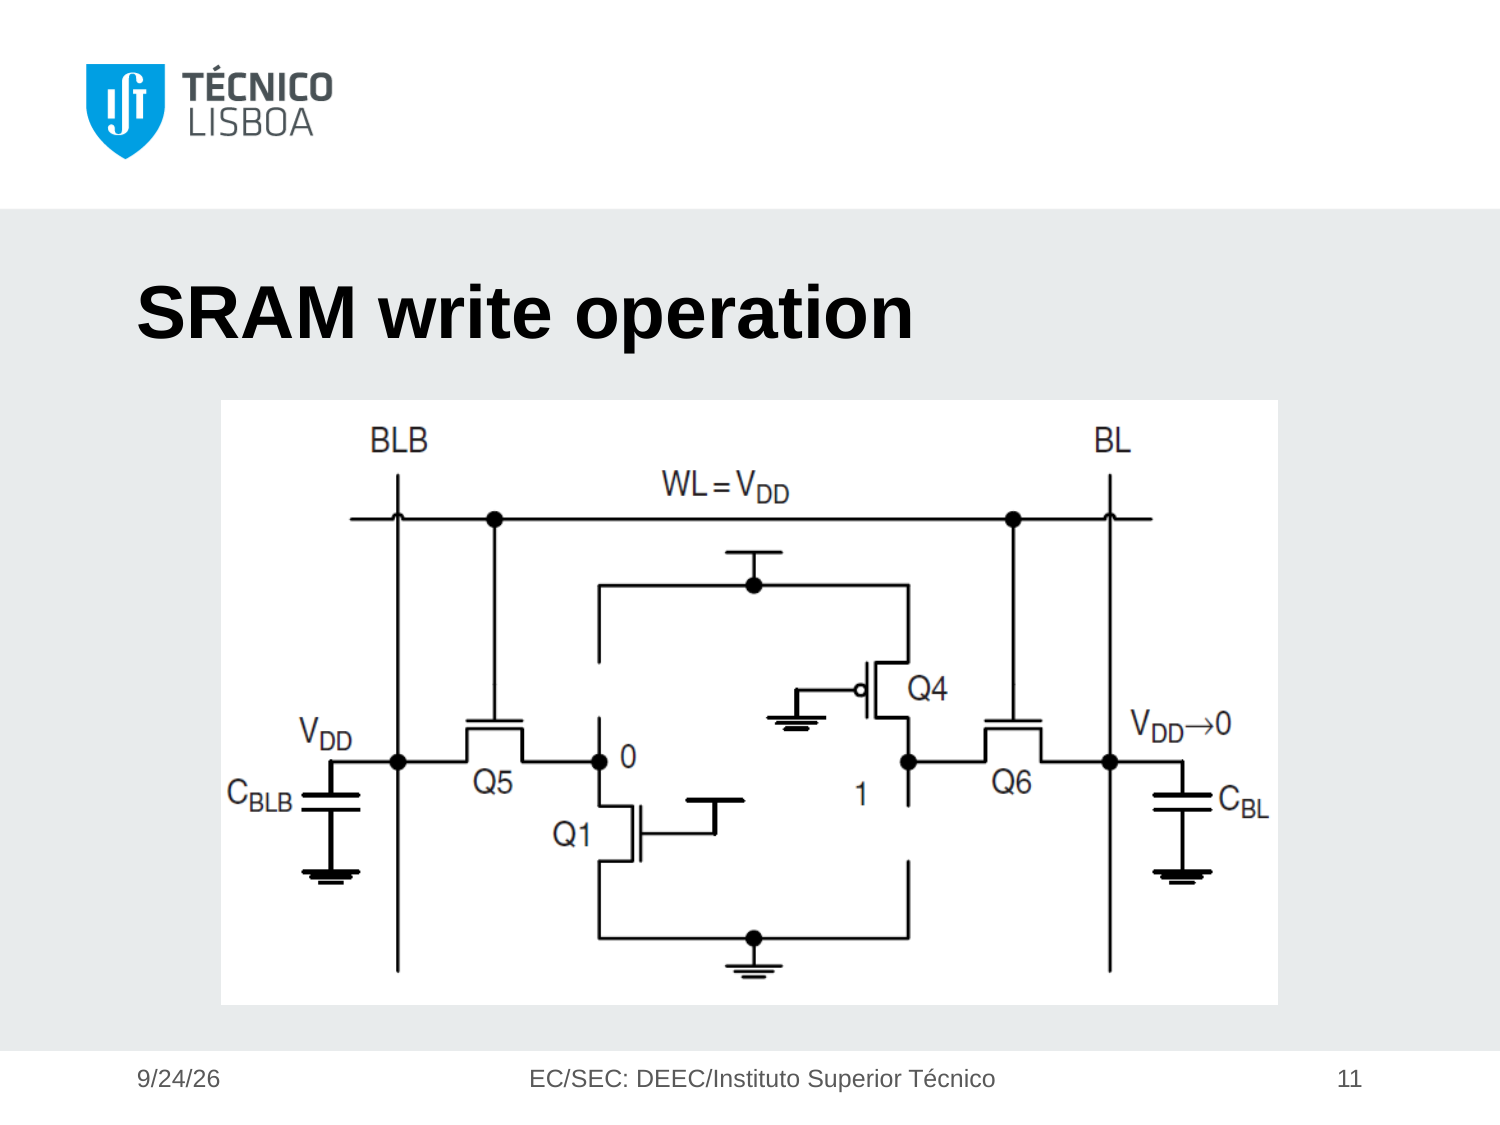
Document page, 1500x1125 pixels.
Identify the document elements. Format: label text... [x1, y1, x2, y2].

title SRAM write operation [121, 237, 1378, 381]
footer EC/SEC: DEEC/Instituto Superior Técnico [512, 1052, 1021, 1103]
picture [0, 0, 1500, 1125]
slide_number 11/29/18 [121, 1052, 425, 1103]
slide_number <number> [1077, 1052, 1378, 1103]
